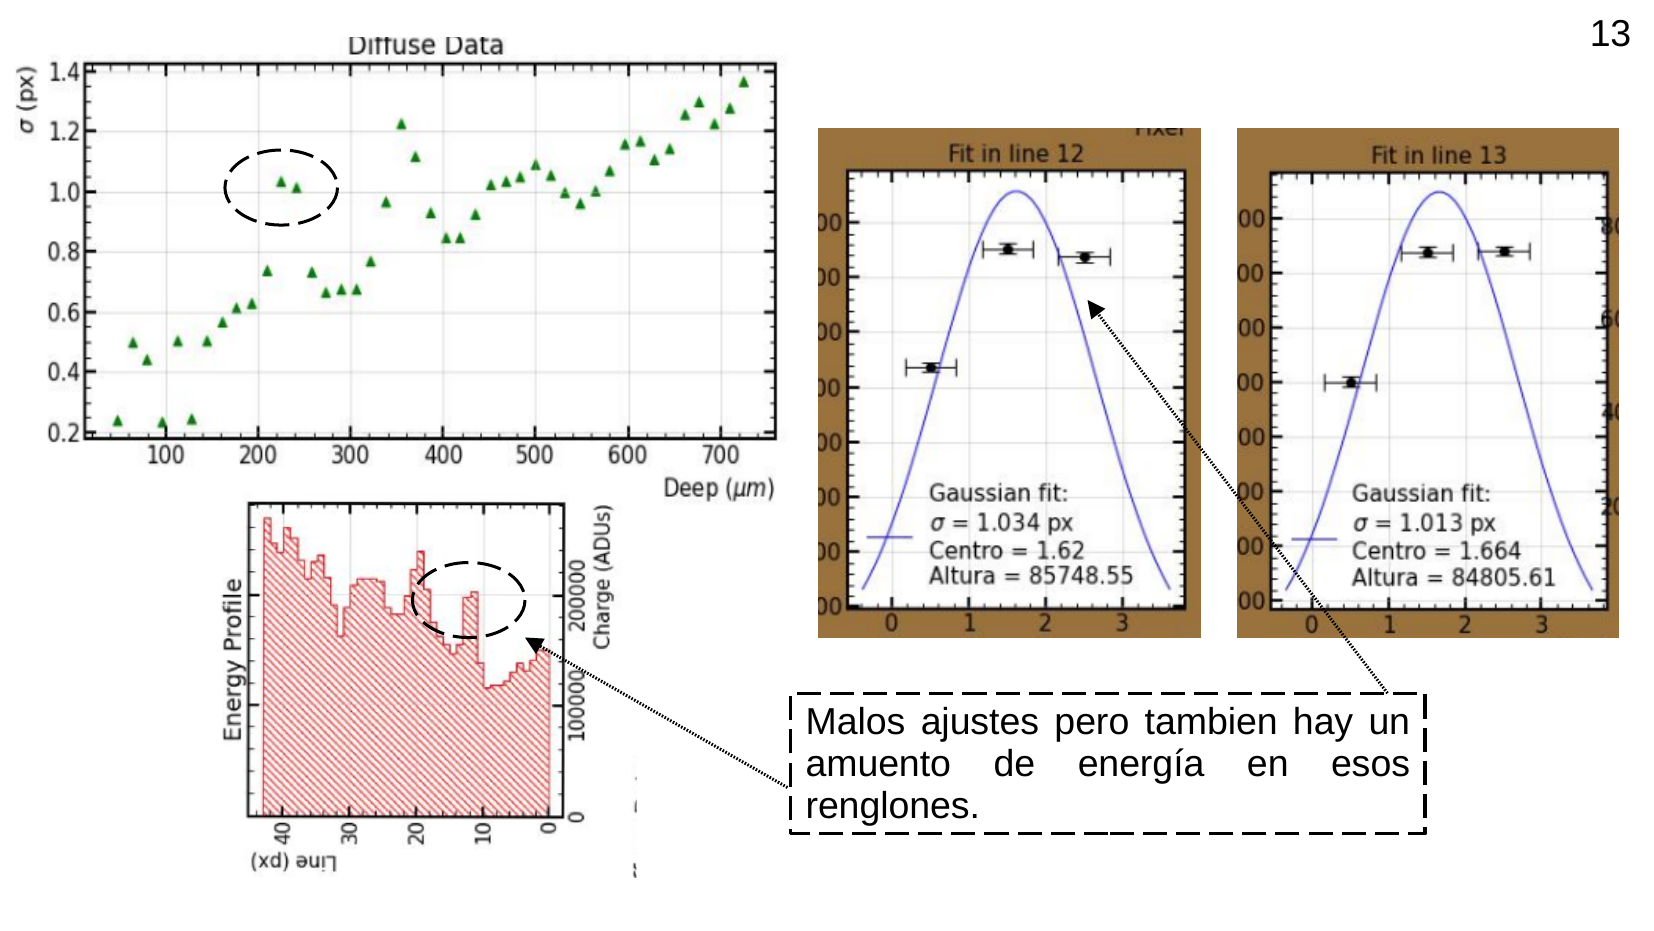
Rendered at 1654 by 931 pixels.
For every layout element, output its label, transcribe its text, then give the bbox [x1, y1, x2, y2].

picture [1237, 128, 1619, 638]
text_box [412, 562, 526, 638]
text_box <number> [1575, 4, 1654, 76]
picture [1237, 499, 1343, 638]
picture [3, 37, 792, 878]
picture [818, 128, 1201, 638]
text_box [224, 150, 338, 226]
text_box Malos ajustes pero tambien hay un amuento de energía en esos renglones. [790, 693, 1426, 834]
